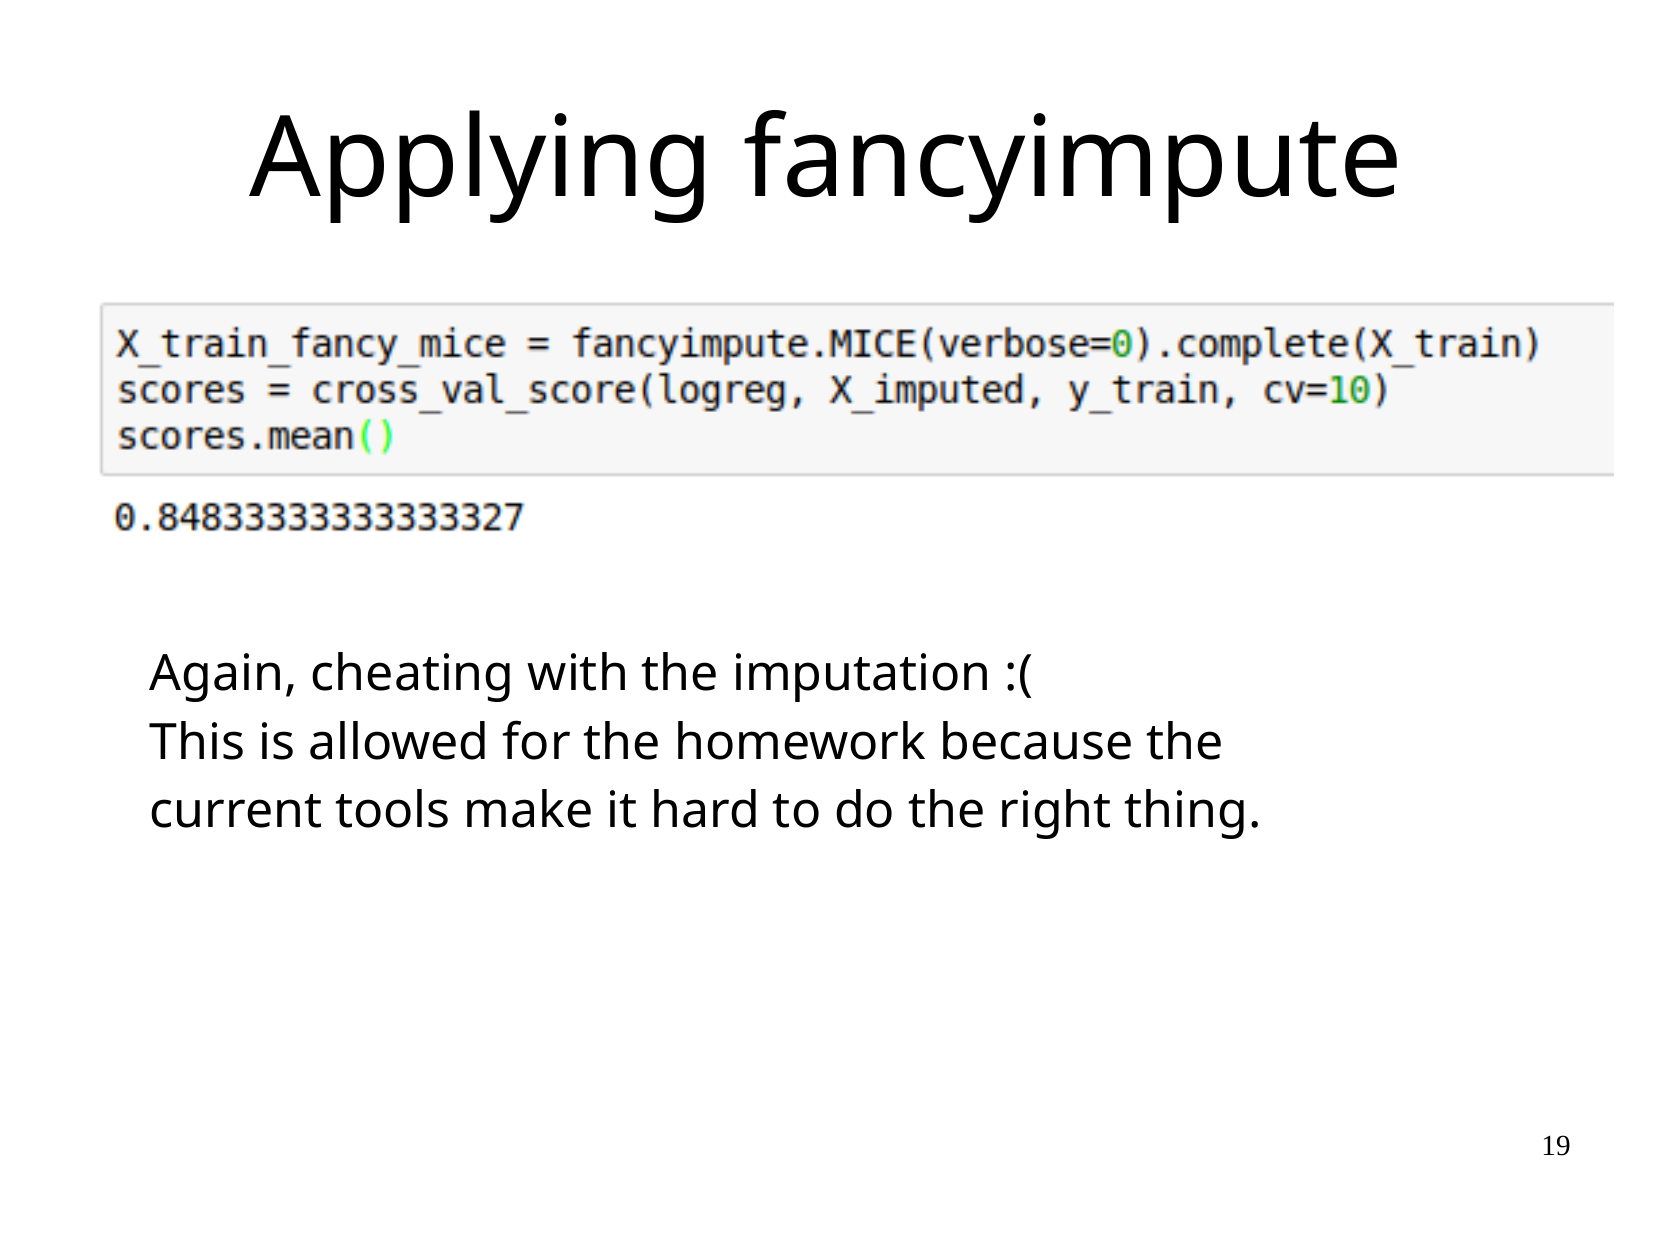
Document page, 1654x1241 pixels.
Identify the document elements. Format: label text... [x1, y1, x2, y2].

text_box Again, cheating with the imputation :( This is allowed for the homework because the current tools make it hard to do the right thing. [135, 630, 1411, 795]
picture [82, 290, 1614, 561]
title Applying fancyimpute [82, 49, 1571, 257]
